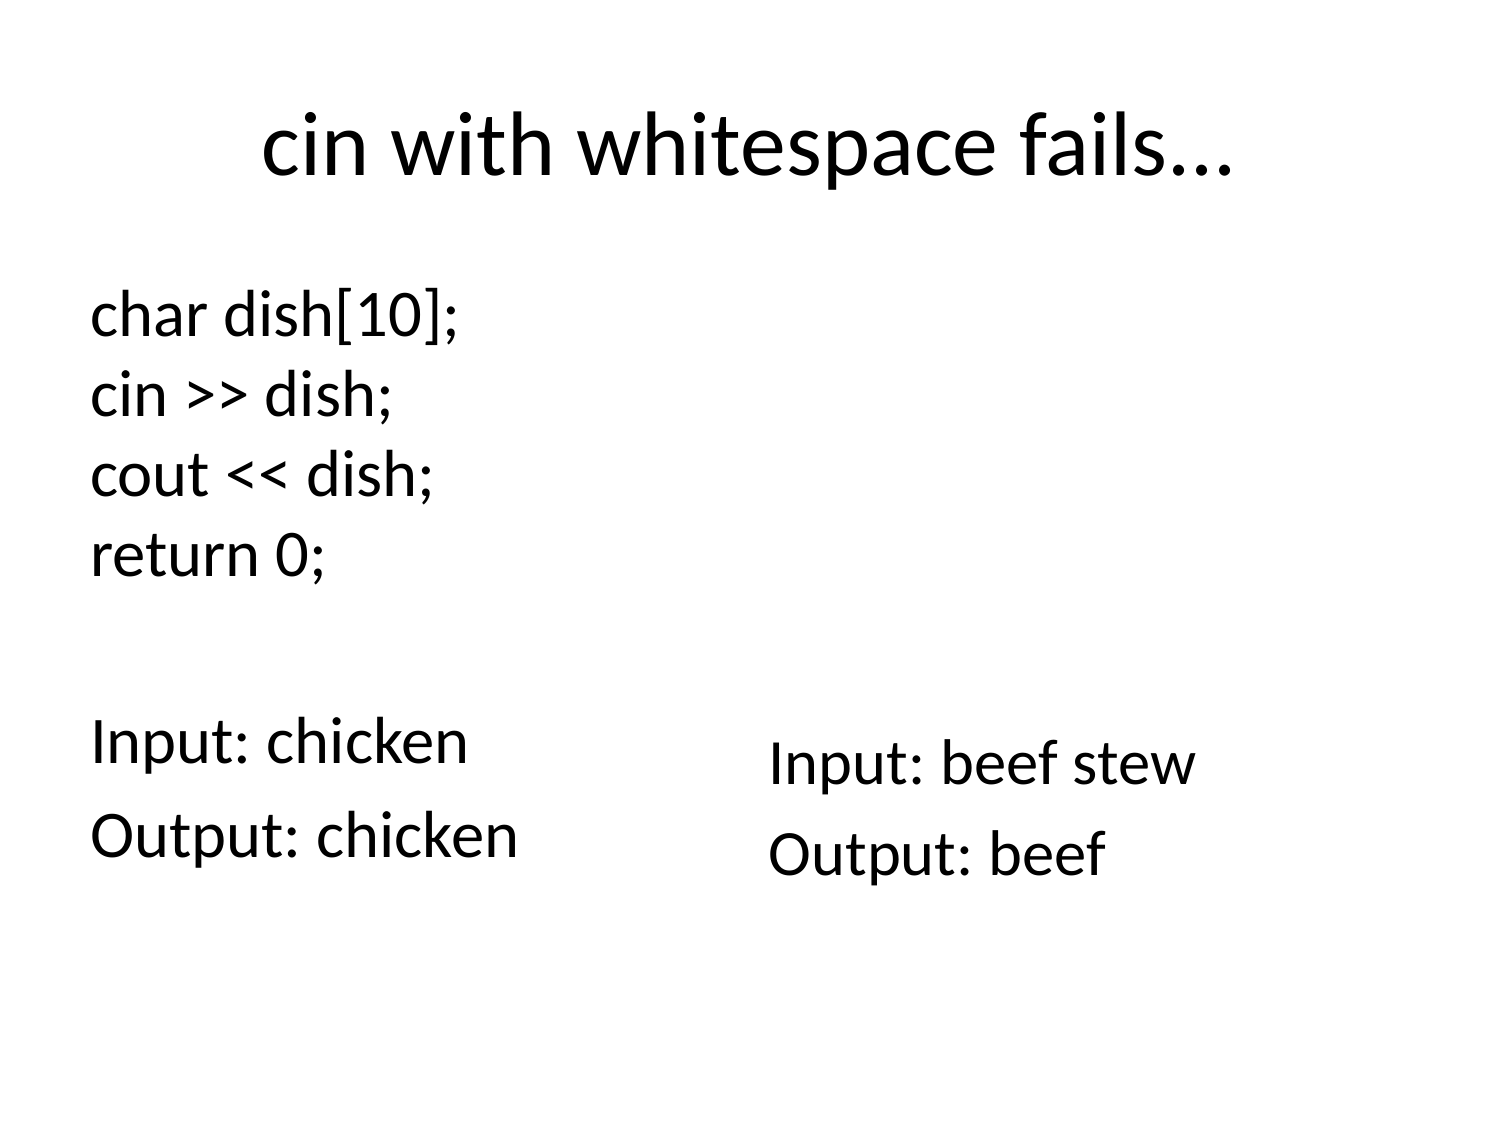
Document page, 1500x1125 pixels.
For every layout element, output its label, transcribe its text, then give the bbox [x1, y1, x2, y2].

text_box Input: beef stew Output: beef [753, 622, 1266, 898]
list char dish[10]; cin >> dish; cout << dish; return 0; Input: chicken Output: chicken [75, 262, 587, 1005]
title cin with whitespace fails... [75, 45, 1425, 233]
